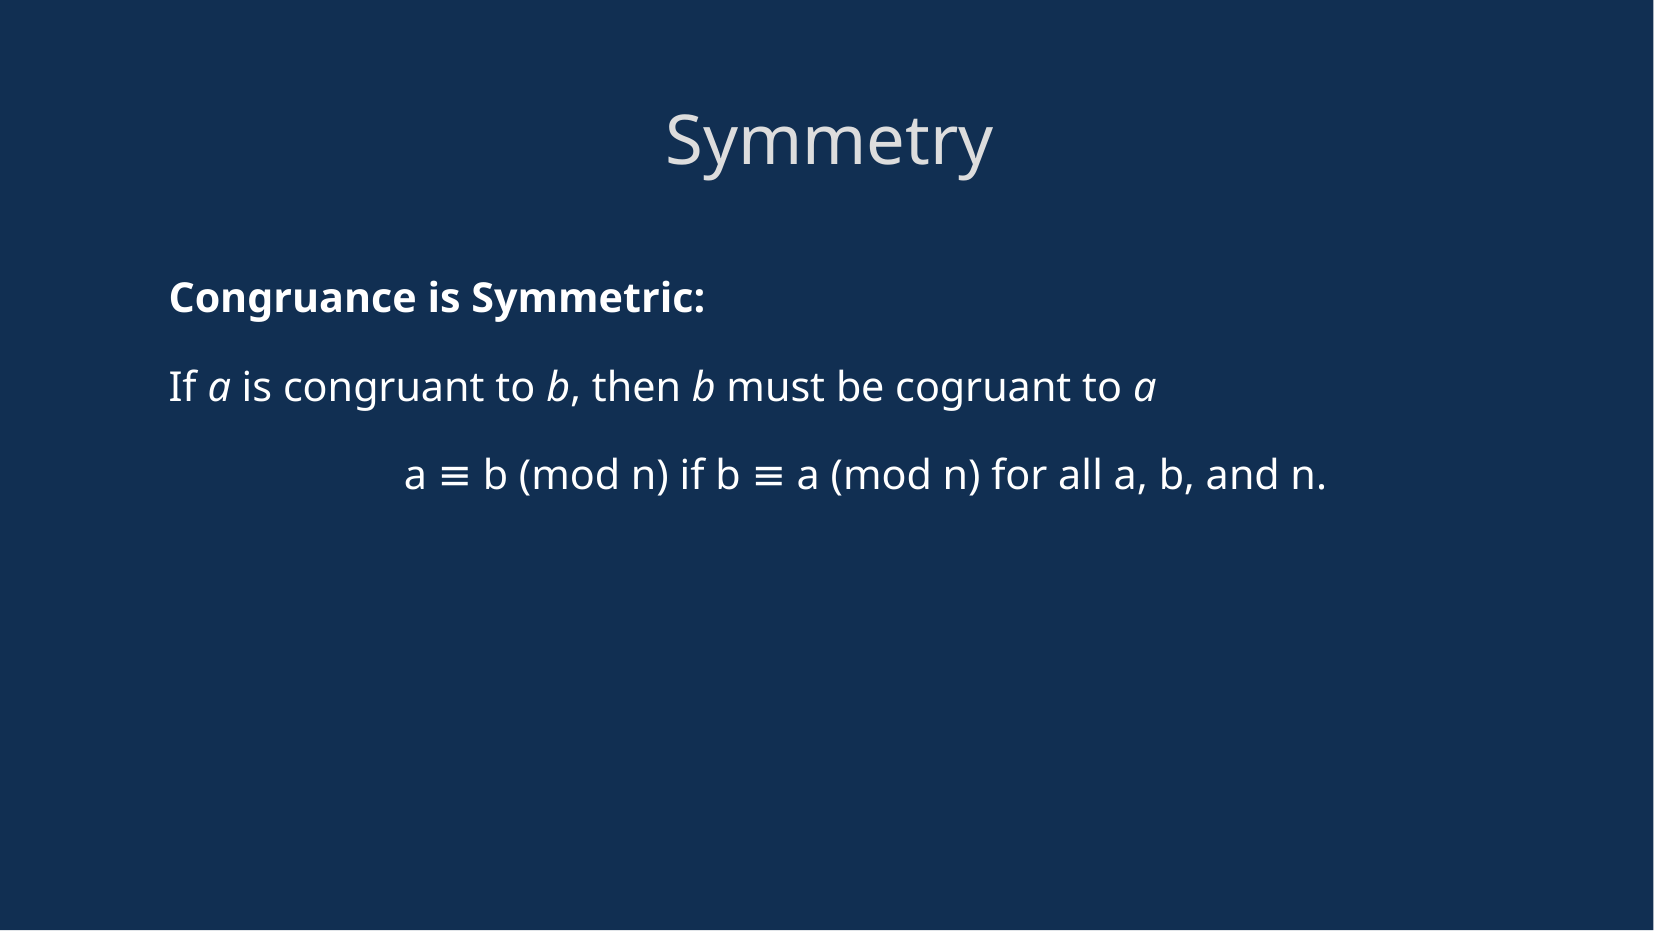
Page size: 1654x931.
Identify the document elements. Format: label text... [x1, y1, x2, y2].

title Symmetry [97, 56, 1563, 220]
list Congruance is Symmetric: If a is congruant to b, then b must be cogruant to a a ≡ b (mod n) if b ≡ a (mod n) for all a, b, and n. [97, 268, 1563, 806]
